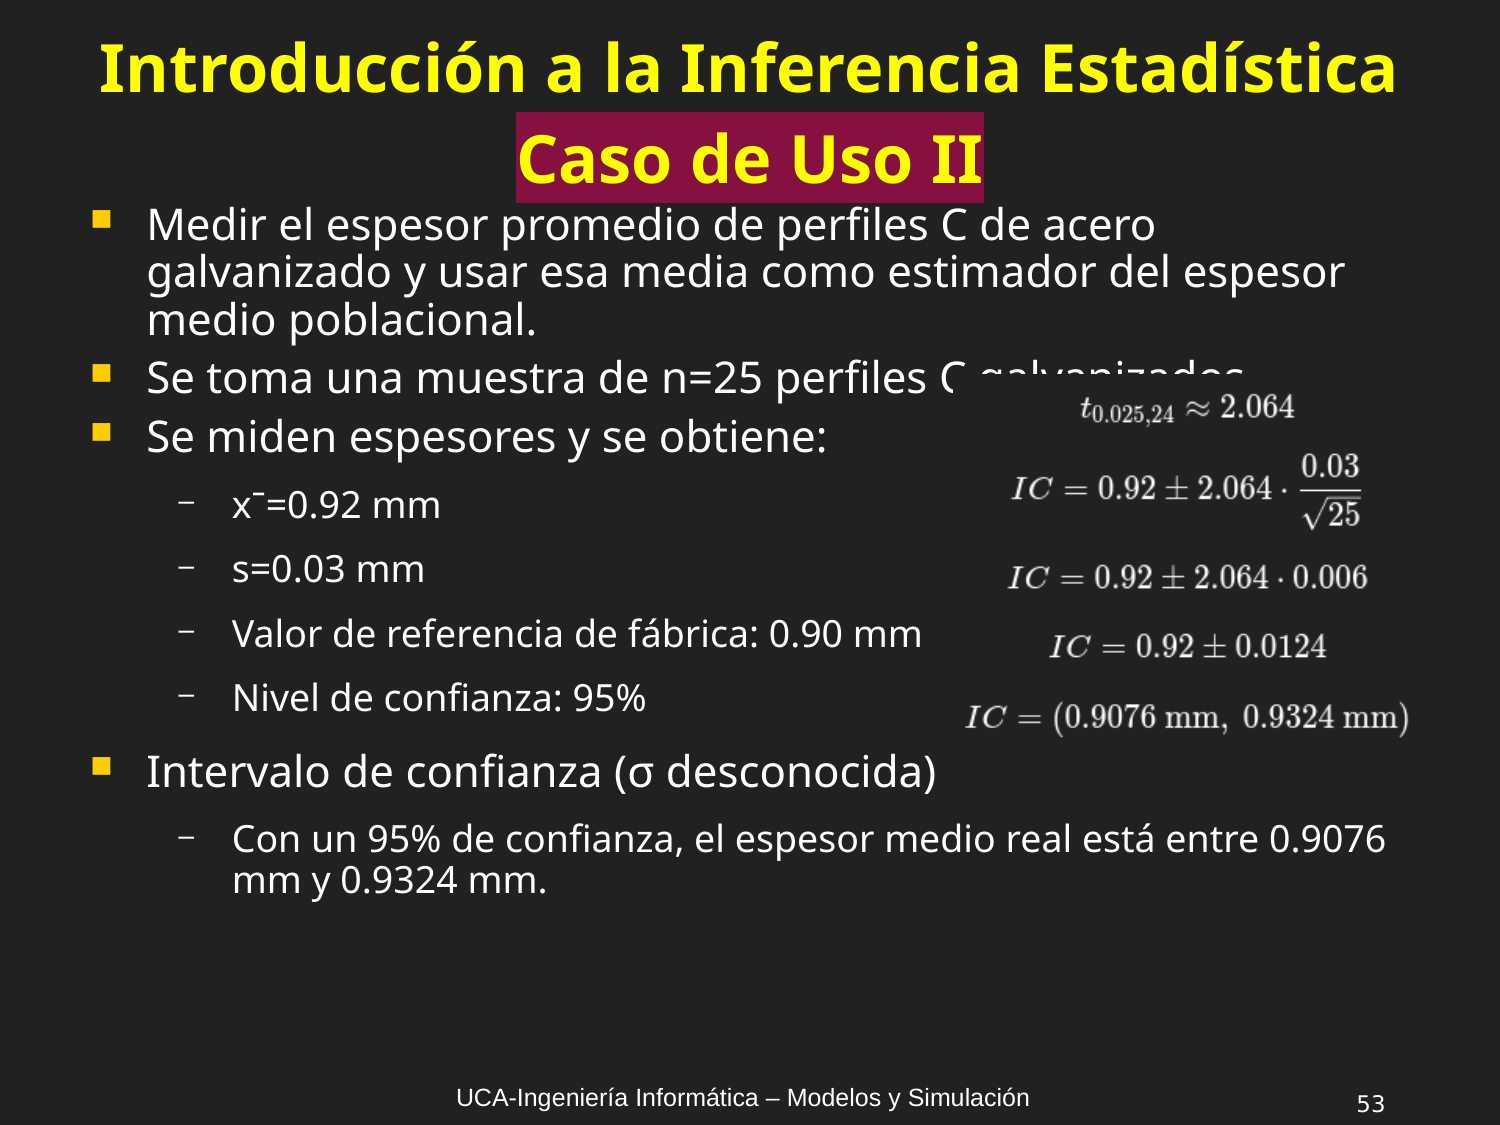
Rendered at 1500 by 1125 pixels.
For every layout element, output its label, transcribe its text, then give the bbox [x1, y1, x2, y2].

picture [953, 374, 1463, 750]
list Medir el espesor promedio de perfiles C de acero galvanizado y usar esa media como estimador del espesor medio poblacional. Se toma una muestra de n=25 perfiles C galvanizados. Se miden espesores y se obtiene: xˉ=0.92 mm s=0.03 mm Valor de referencia de fábrica: 0.90 mm Nivel de confianza: 95% Intervalo de confianza (σ desconocida) Con un 95% de confianza, el espesor medio real está entre 0.9076 mm y 0.9324 mm. [75, 195, 1426, 1051]
title Introducción a la Inferencia Estadística Caso de Uso II [75, 37, 1426, 188]
